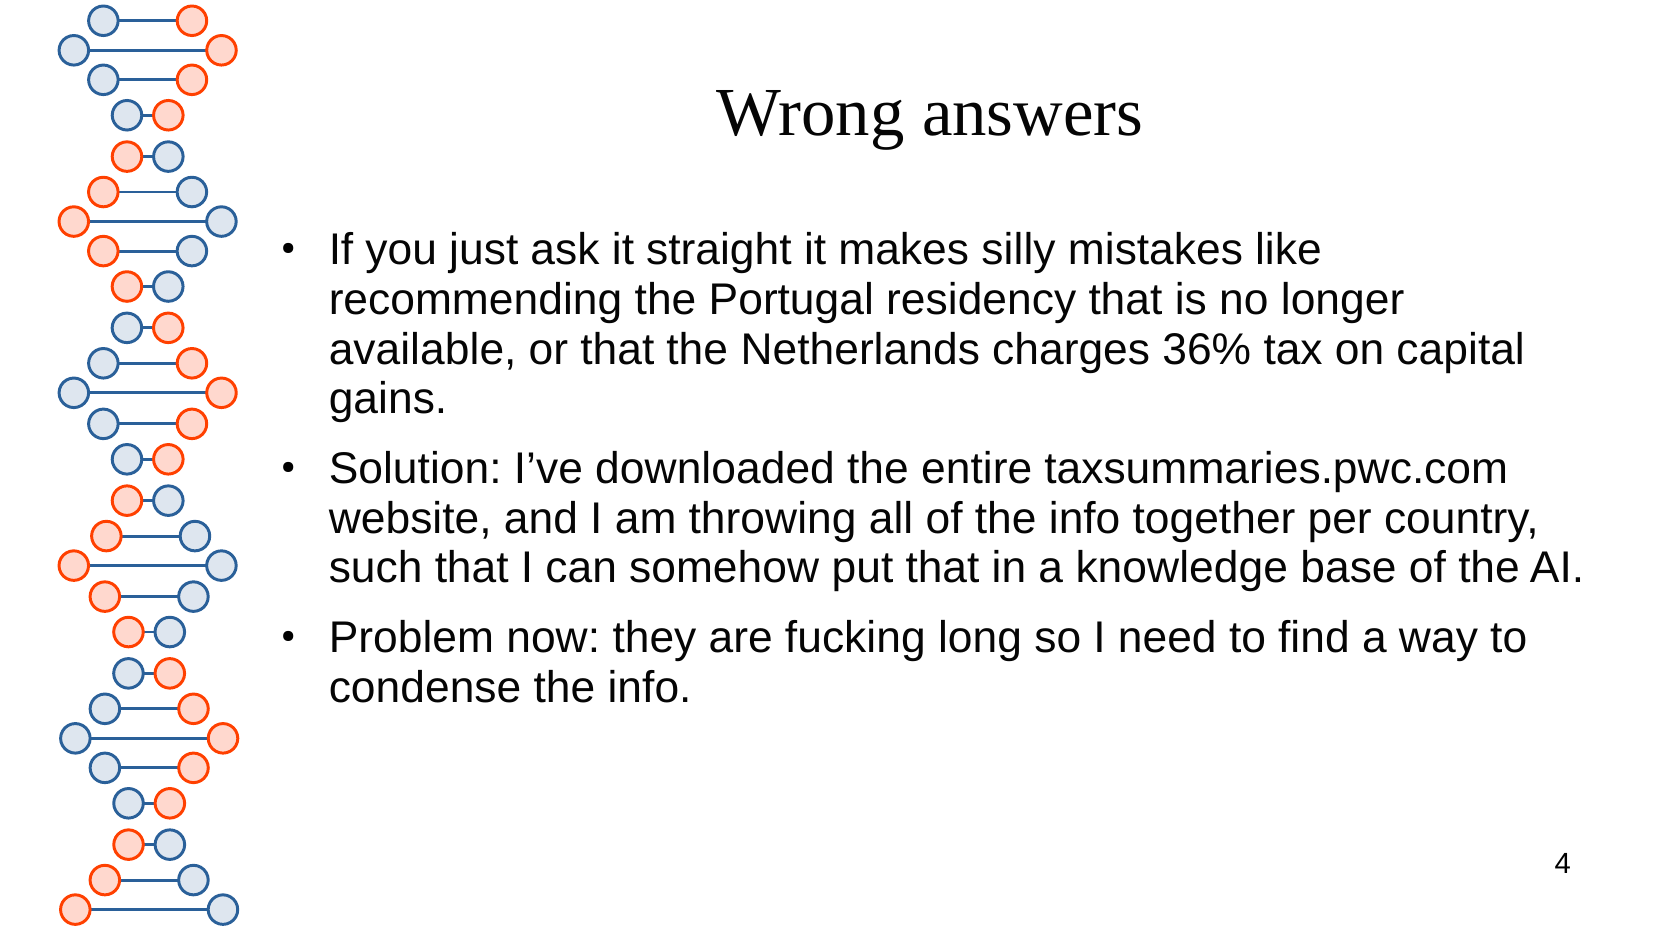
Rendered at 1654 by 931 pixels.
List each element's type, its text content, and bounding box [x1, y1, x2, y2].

list If you just ask it straight it makes silly mistakes like recommending the Portugal residency that is no longer available, or that the Netherlands charges 36% tax on capital gains. Solution: I’ve downloaded the entire taxsummaries.pwc.com website, and I am throwing all of the info together per country, such that I can somehow put that in a knowledge base of the AI. Problem now: they are fucking long so I need to find a way to condense the info. [265, 224, 1595, 764]
title Wrong answers [265, 35, 1595, 189]
